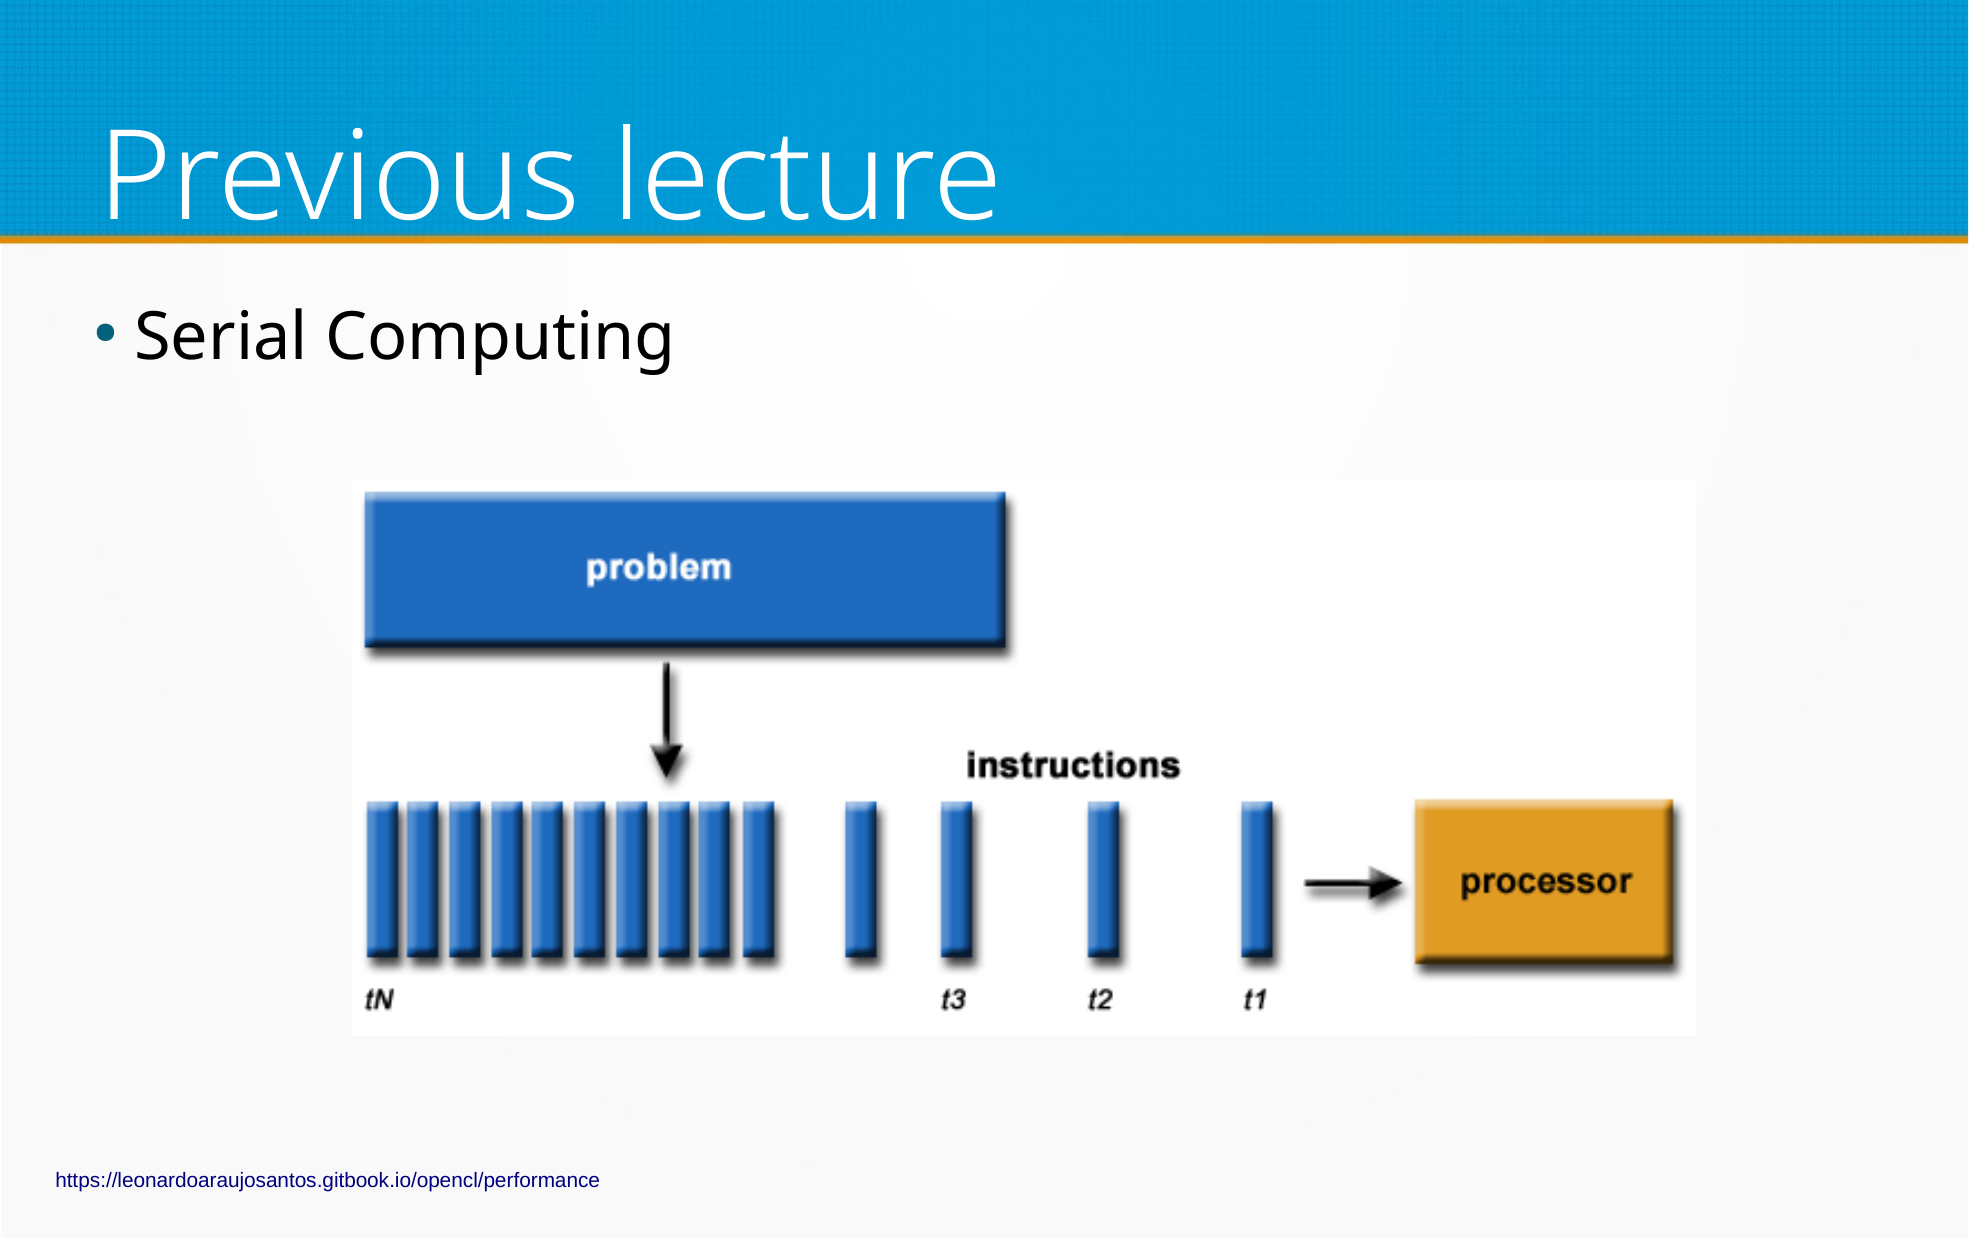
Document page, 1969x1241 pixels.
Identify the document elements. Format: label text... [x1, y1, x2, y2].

text_box https://leonardoaraujosantos.gitbook.io/opencl/performance [40, 1161, 616, 1201]
title Previous lecture [98, 49, 1870, 257]
picture [0, 233, 1969, 1241]
list Serial Computing [93, 288, 1865, 1009]
